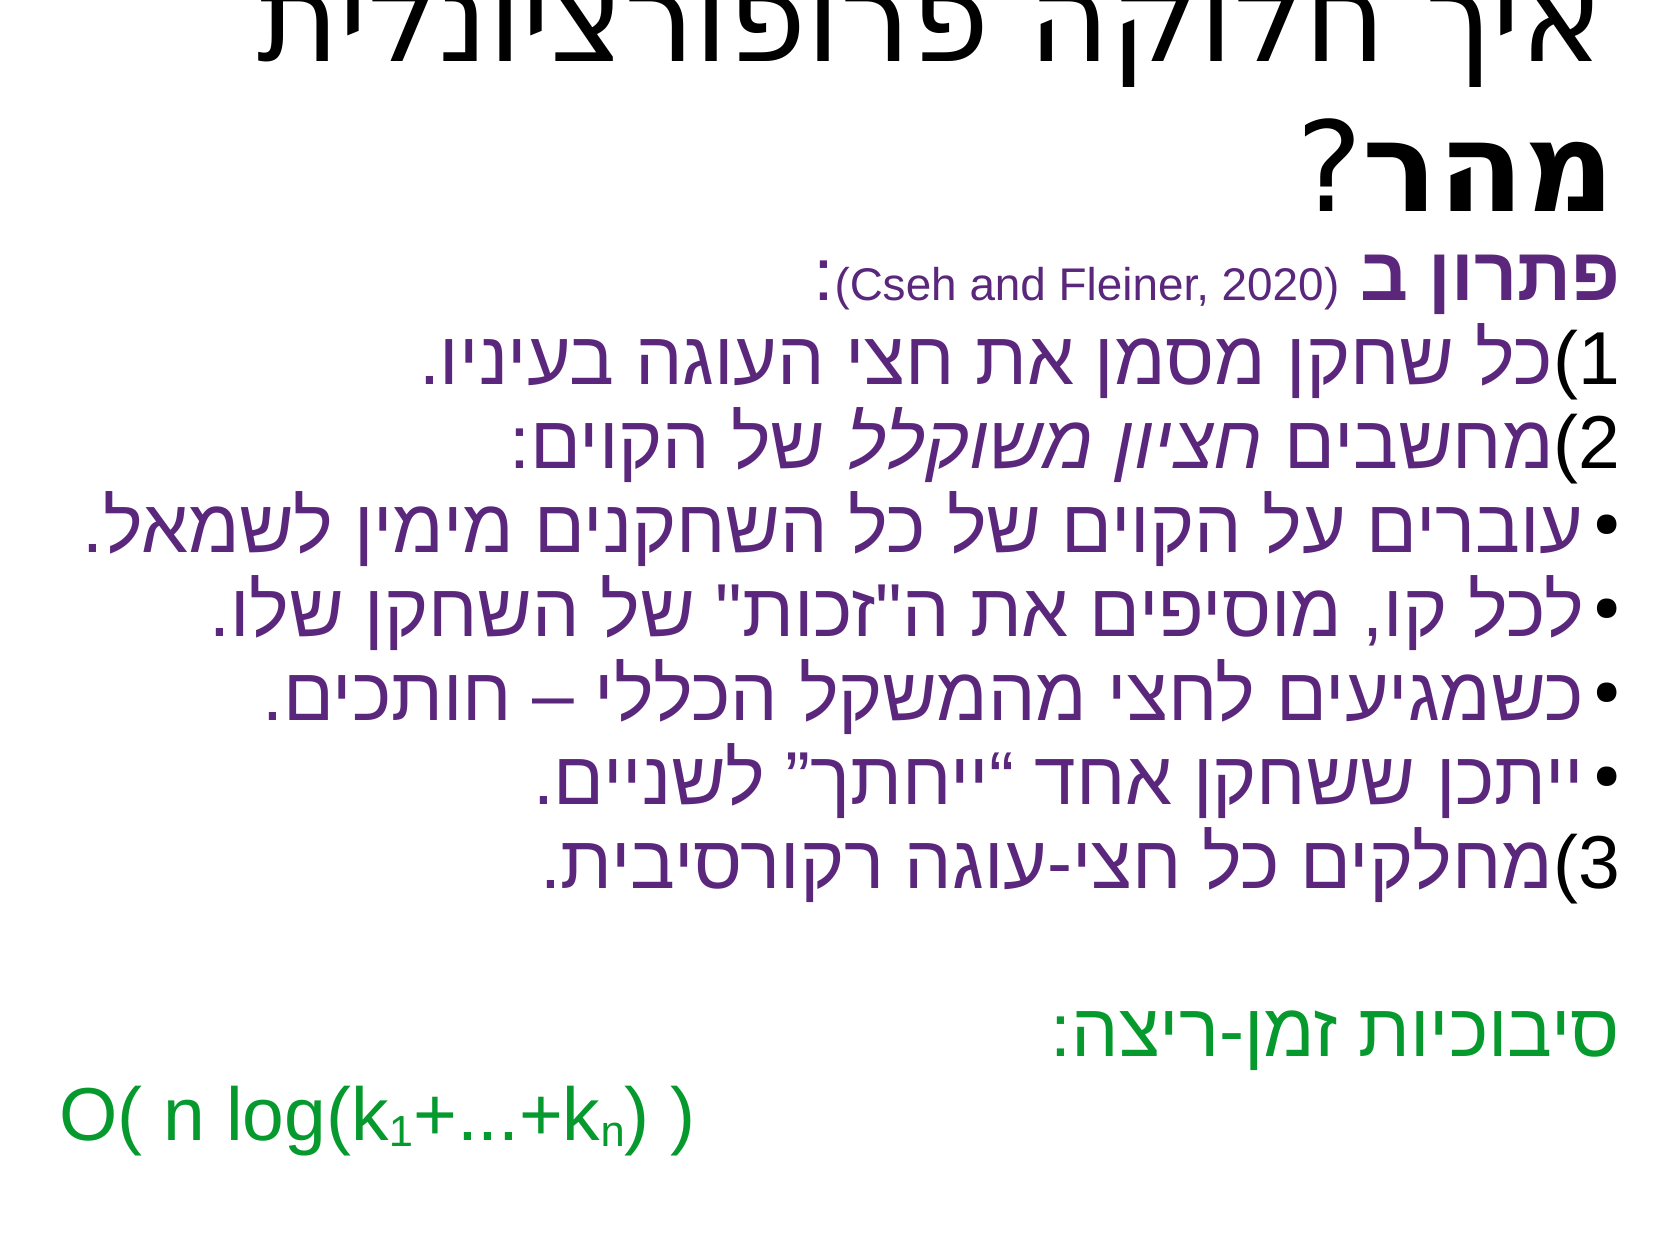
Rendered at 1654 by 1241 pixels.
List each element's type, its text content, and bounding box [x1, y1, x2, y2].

title איך חלוקה פרופורציונלית מהר? [30, 6, 1654, 166]
text_box פתרון ב (Cseh and Fleiner, 2020): כל שחקן מסמן את חצי העוגה בעיניו. מחשבים חציון משוקלל של הקוים: עוברים על הקוים של כל השחקנים מימין לשמאל. לכל קו, מוסיפים את ה"זכות" של השחקן שלו. כשמגיעים לחצי מהמשקל הכללי – חותכים. ייתכן ששחקן אחד “ייחתך” לשניים. מחלקים כל חצי-עוגה רקורסיבית. סיבוכיות זמן-ריצה: O( n log(k1+...+kn) ) [45, 225, 1636, 1164]
